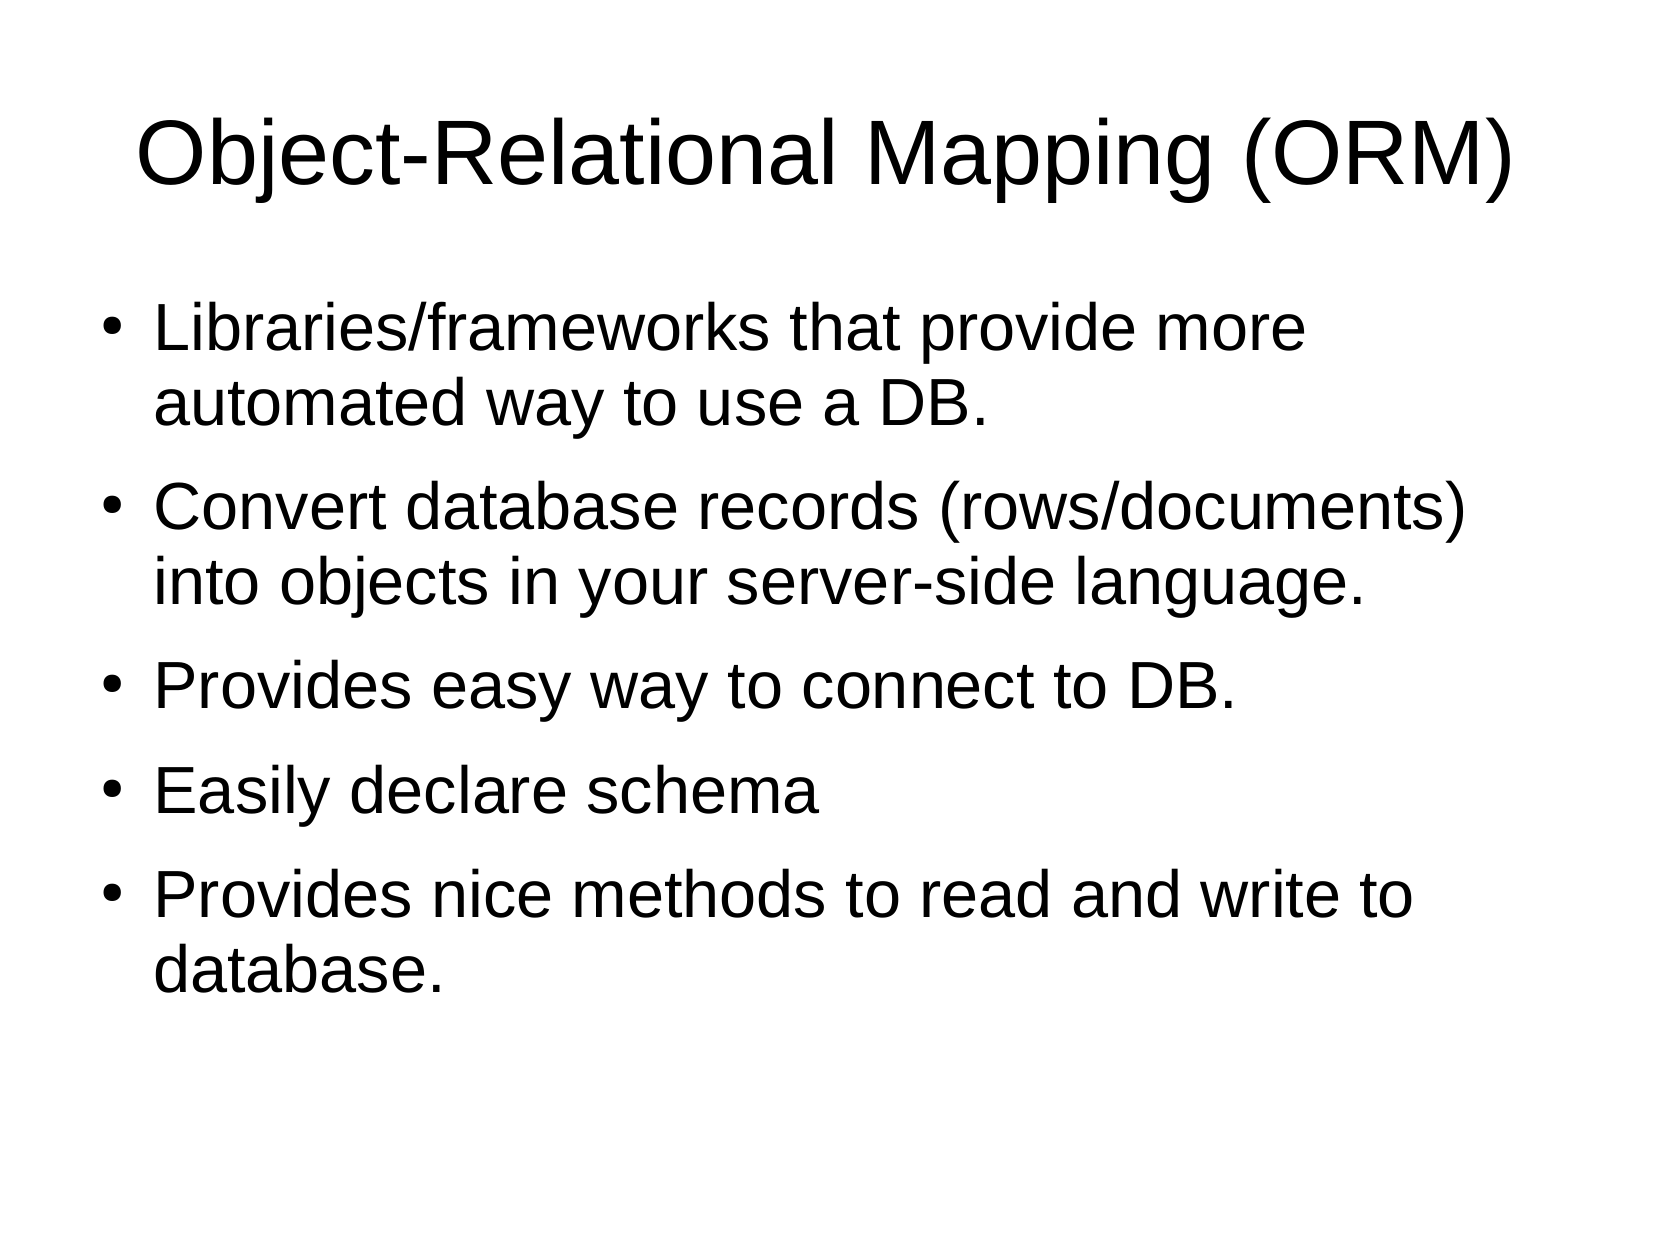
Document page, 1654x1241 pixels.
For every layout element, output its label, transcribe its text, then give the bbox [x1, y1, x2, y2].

list Libraries/frameworks that provide more automated way to use a DB. Convert database records (rows/documents) into objects in your server-side language. Provides easy way to connect to DB. Easily declare schema Provides nice methods to read and write to database. [82, 290, 1571, 1010]
title Object-Relational Mapping (ORM) [82, 49, 1571, 257]
